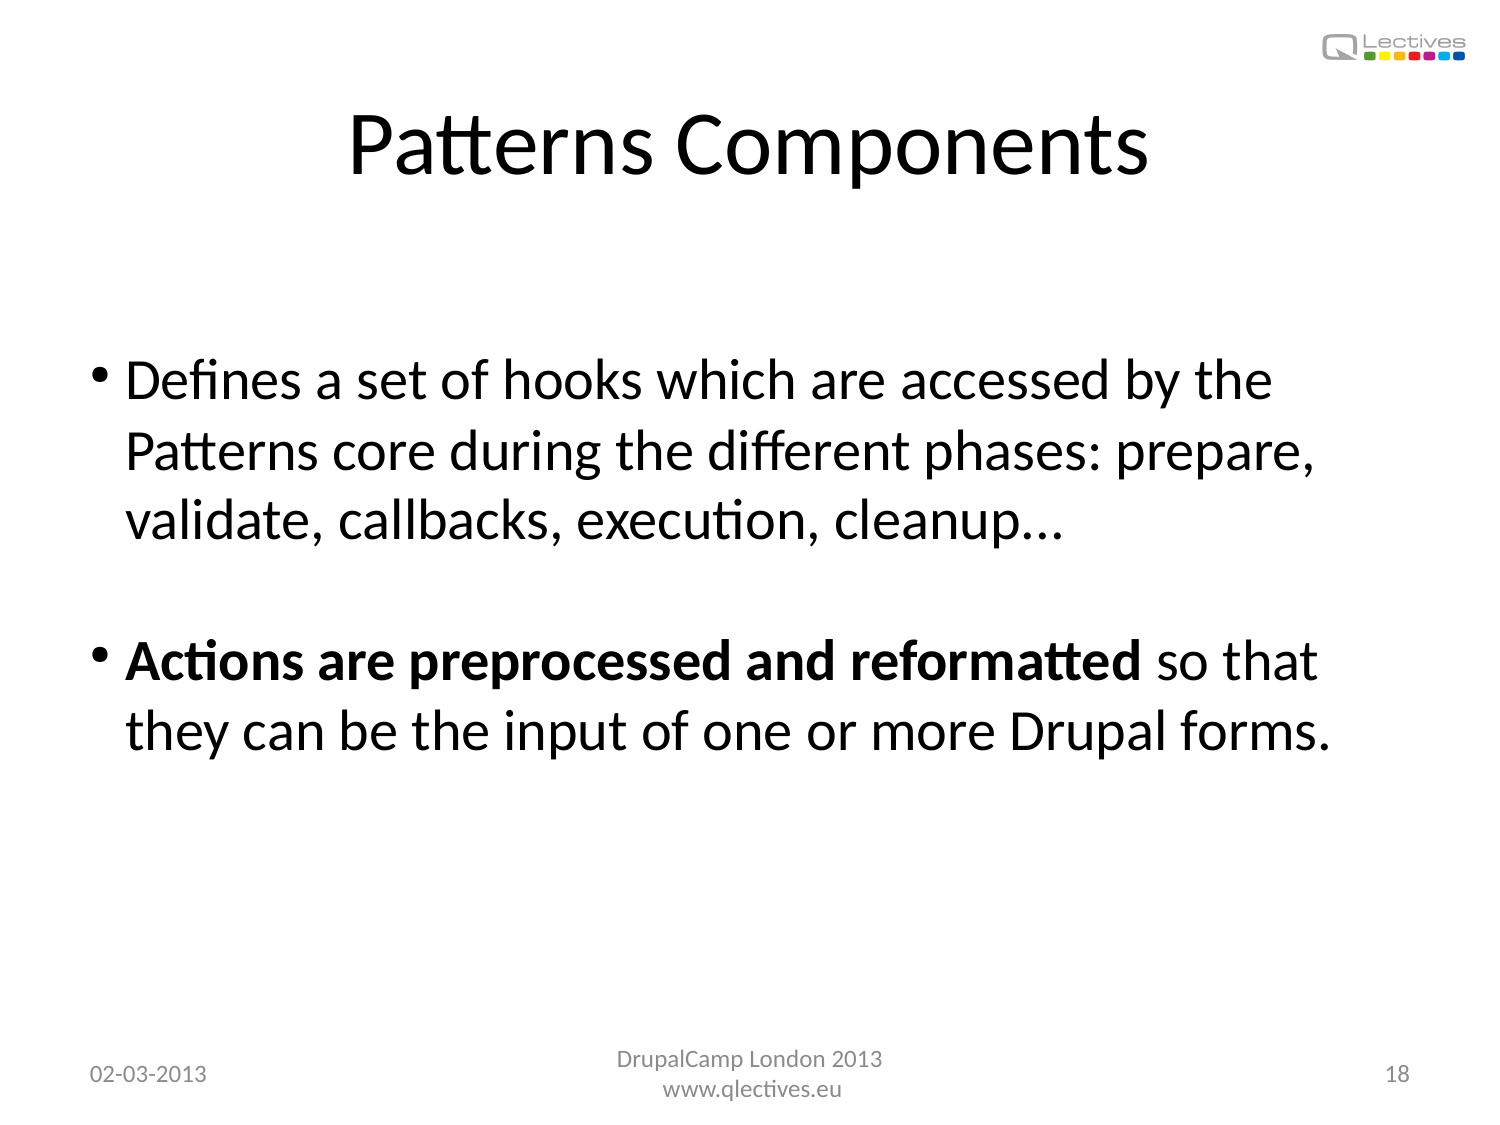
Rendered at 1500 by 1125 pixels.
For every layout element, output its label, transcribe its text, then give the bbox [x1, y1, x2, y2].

text_box DrupalCamp London 2013 www.qlectives.eu [512, 1042, 988, 1103]
text_box Defines a set of hooks which are accessed by the Patterns core during the different phases: prepare, validate, callbacks, execution, cleanup... Actions are preprocessed and reformatted so that they can be the input of one or more Drupal forms. [74, 224, 1425, 1016]
text_box <number> [1074, 1042, 1425, 1103]
picture [1288, 9, 1500, 90]
text_box Patterns Components [74, 44, 1425, 224]
text_box 02-03-2013 [74, 1042, 425, 1103]
